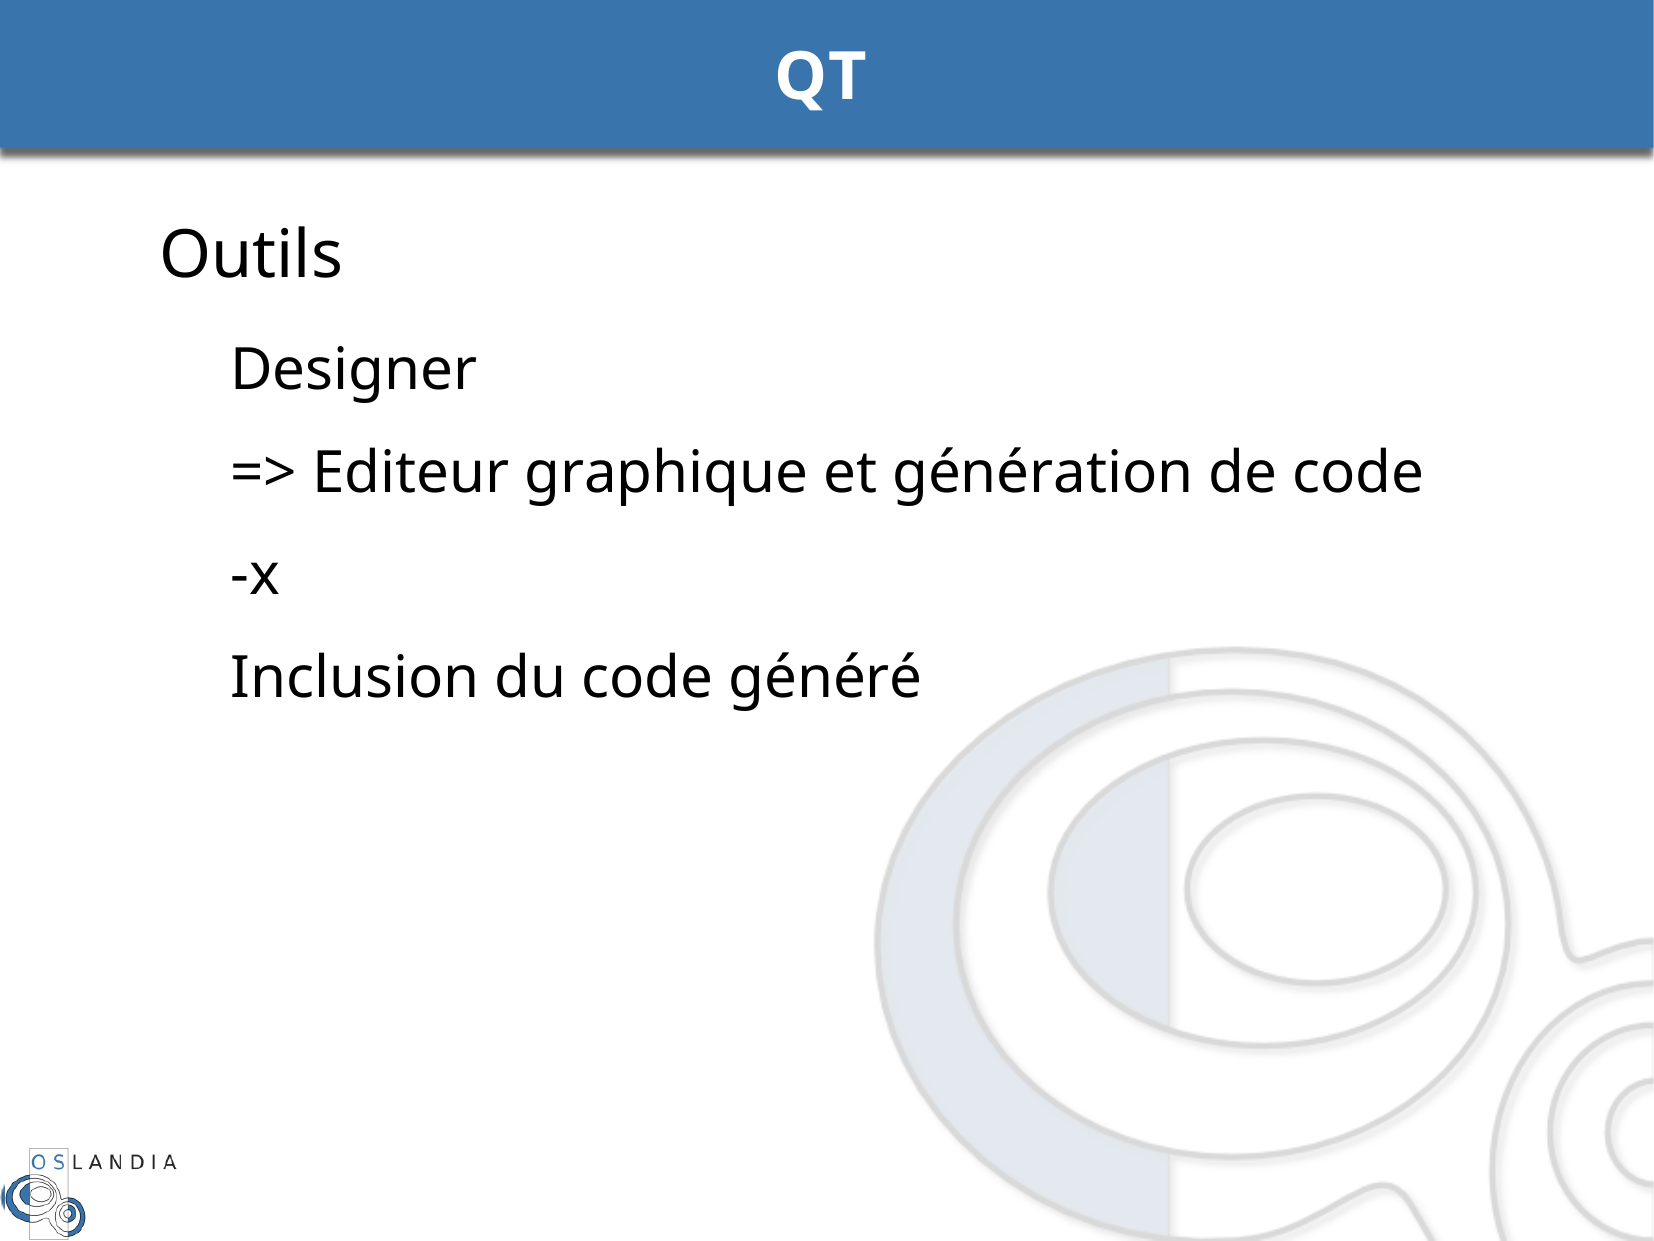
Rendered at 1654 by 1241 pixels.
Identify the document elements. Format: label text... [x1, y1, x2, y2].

picture [0, 0, 1654, 1241]
list Outils Designer => Editeur graphique et génération de code -x Inclusion du code généré [88, 206, 1577, 1093]
title QT [76, 0, 1565, 148]
